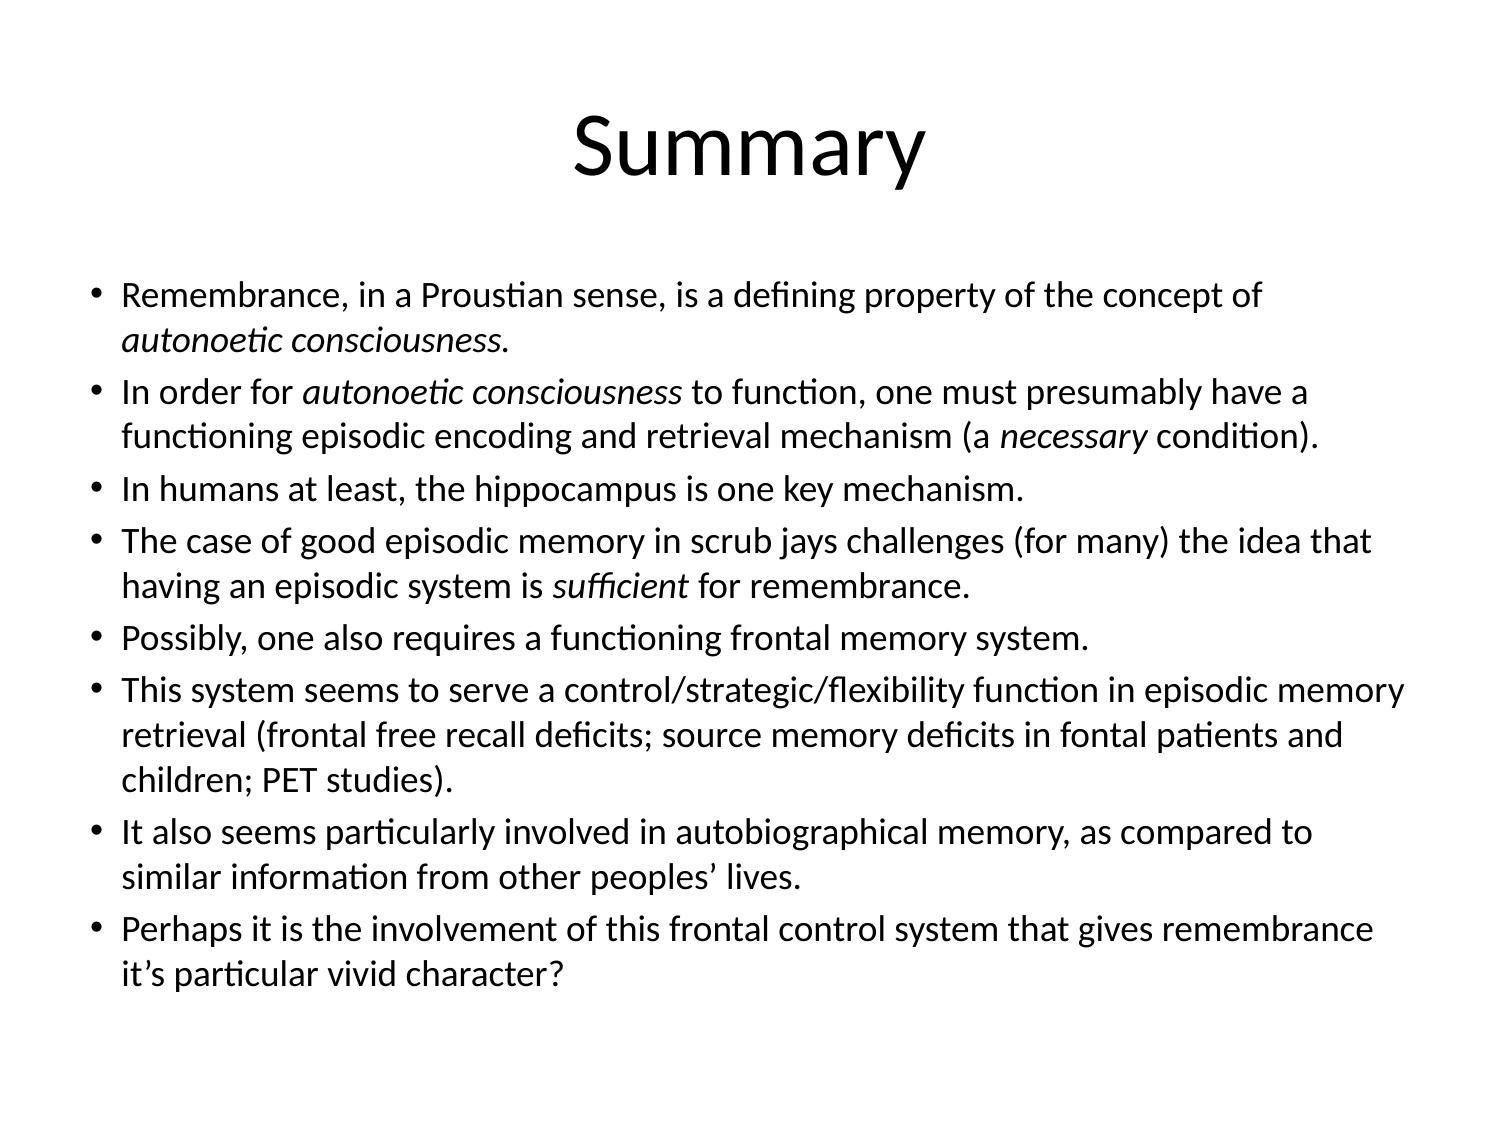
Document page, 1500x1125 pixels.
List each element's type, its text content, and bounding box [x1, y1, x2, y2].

title Summary [75, 45, 1425, 233]
list Remembrance, in a Proustian sense, is a defining property of the concept of autonoetic consciousness. In order for autonoetic consciousness to function, one must presumably have a functioning episodic encoding and retrieval mechanism (a necessary condition). In humans at least, the hippocampus is one key mechanism. The case of good episodic memory in scrub jays challenges (for many) the idea that having an episodic system is sufficient for remembrance. Possibly, one also requires a functioning frontal memory system. This system seems to serve a control/strategic/flexibility function in episodic memory retrieval (frontal free recall deficits; source memory deficits in fontal patients and children; PET studies). It also seems particularly involved in autobiographical memory, as compared to similar information from other peoples’ lives. Perhaps it is the involvement of this frontal control system that gives remembrance it’s particular vivid character? [75, 262, 1425, 1005]
